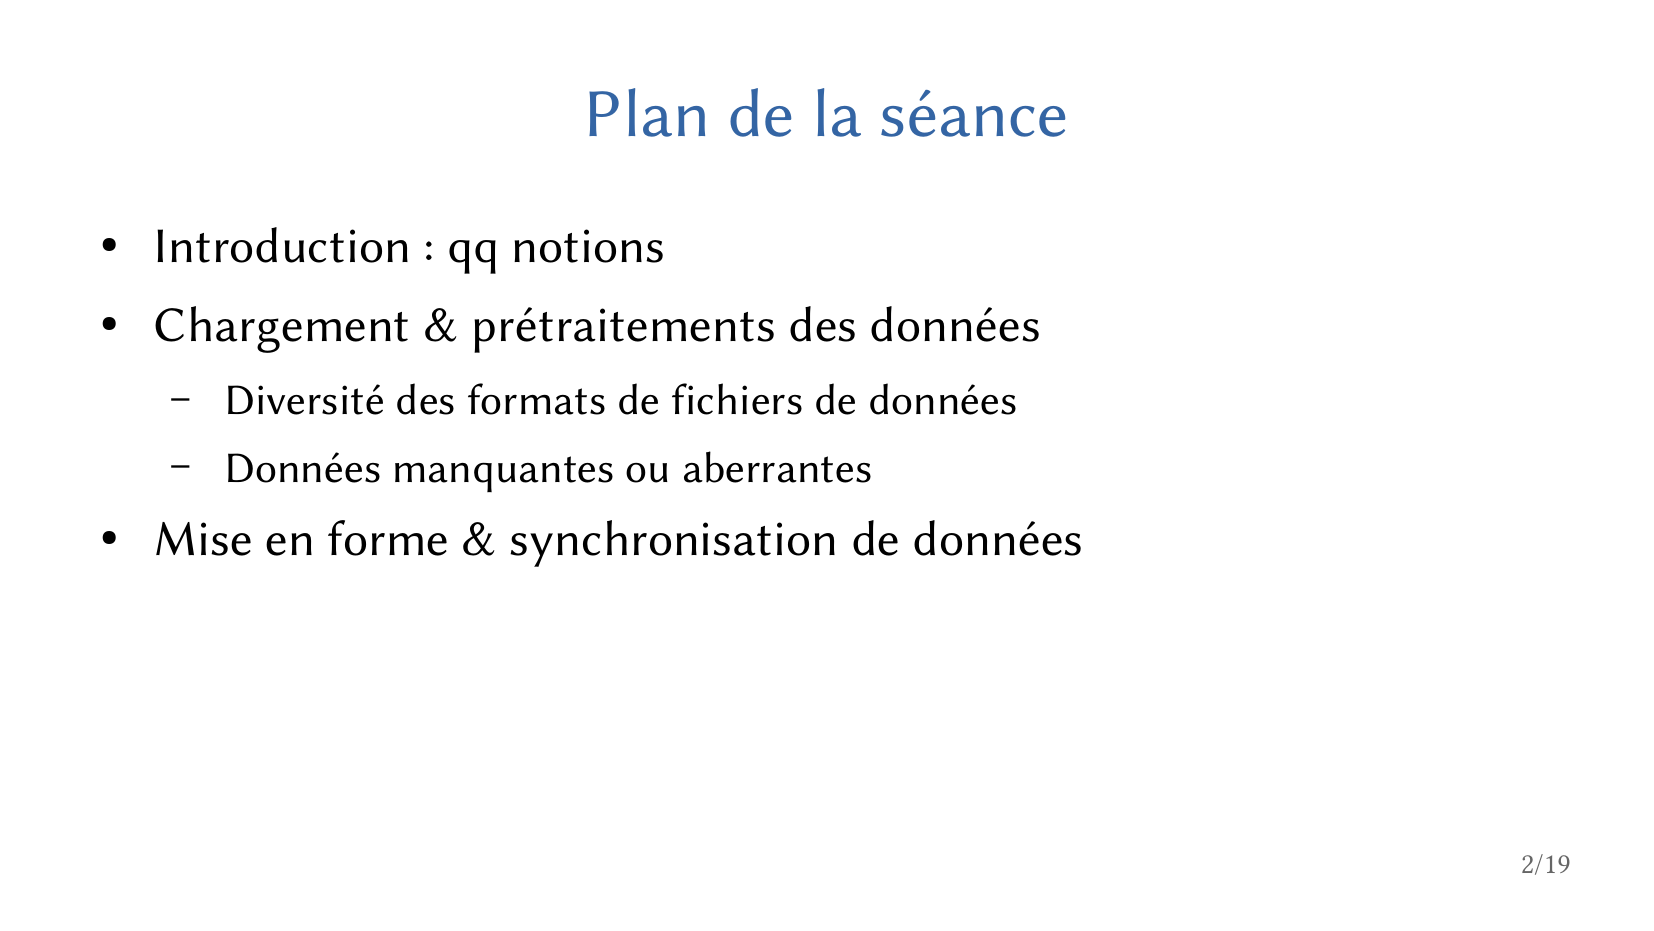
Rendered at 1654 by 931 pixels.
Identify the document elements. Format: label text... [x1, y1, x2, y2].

title Plan de la séance [82, 37, 1571, 193]
list Introduction : qq notions Chargement & prétraitements des données Diversité des formats de fichiers de données Données manquantes ou aberrantes Mise en forme & synchronisation de données [82, 217, 1571, 758]
